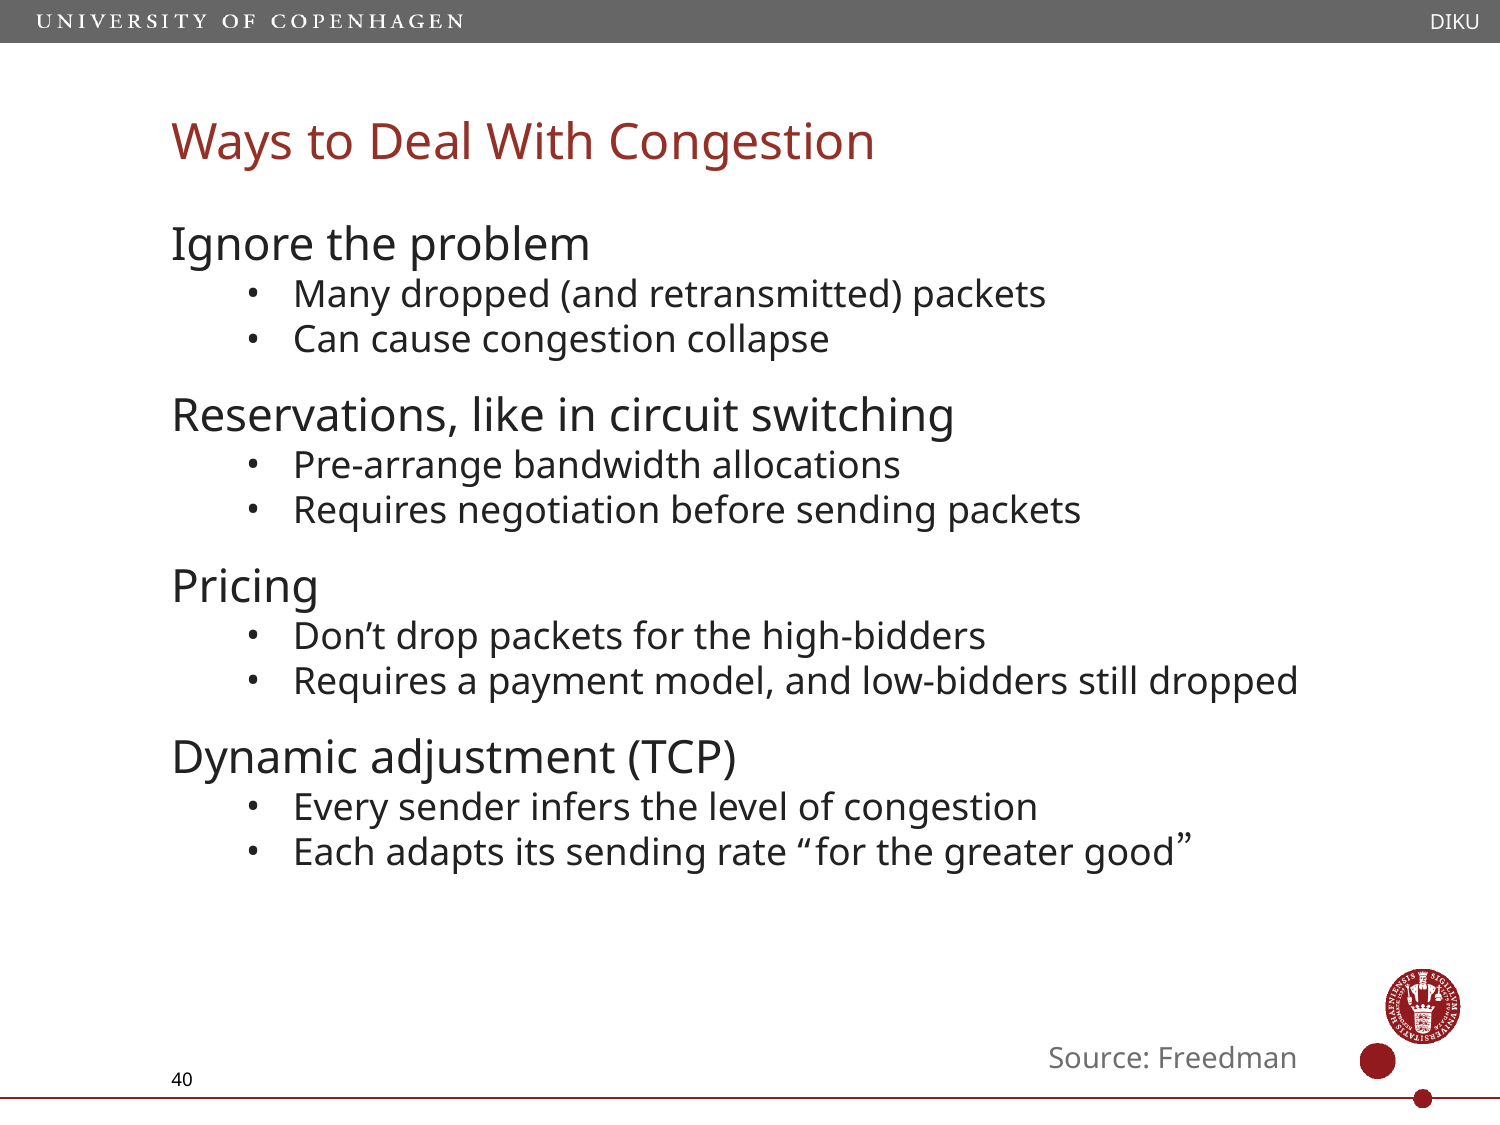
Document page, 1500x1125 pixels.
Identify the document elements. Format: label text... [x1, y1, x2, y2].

text_box Source: Freedman [1033, 1031, 1341, 1083]
list Ignore the problem Many dropped (and retransmitted) packets Can cause congestion collapse Reservations, like in circuit switching Pre-arrange bandwidth allocations Requires negotiation before sending packets Pricing Don’t drop packets for the high-bidders Requires a payment model, and low-bidders still dropped Dynamic adjustment (TCP) Every sender infers the level of congestion Each adapts its sending rate “for the greater good” [171, 225, 1329, 900]
title Ways to Deal With Congestion [171, 75, 1329, 171]
text_box DIKU [469, 0, 1495, 43]
picture [0, 910, 1500, 1122]
text_box <number> [171, 1067, 522, 1092]
